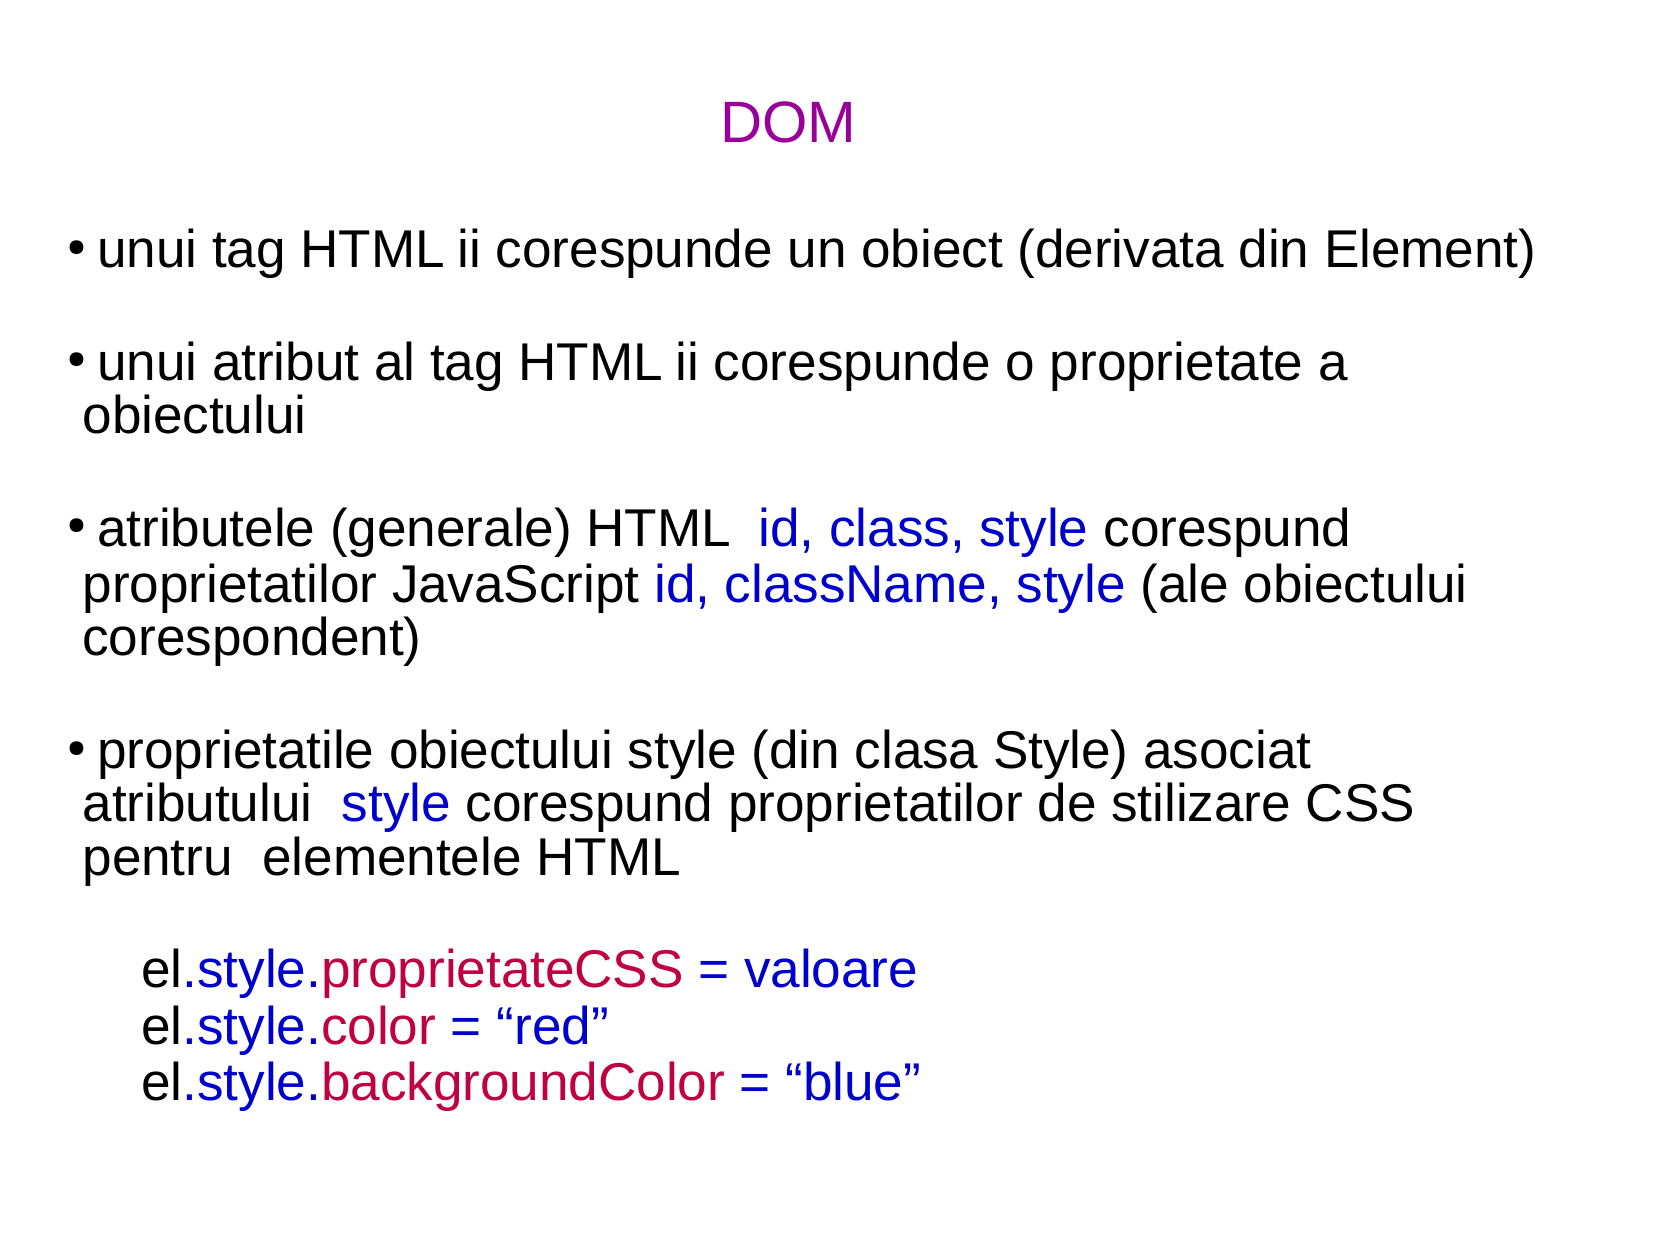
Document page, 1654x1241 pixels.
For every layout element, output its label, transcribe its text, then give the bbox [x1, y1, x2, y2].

text_box unui tag HTML ii corespunde un obiect (derivata din Element) unui atribut al tag HTML ii corespunde o proprietate a obiectului atributele (generale) HTML id, class, style corespund proprietatilor JavaScript id, className, style (ale obiectului corespondent) proprietatile obiectului style (din clasa Style) asociat atributului style corespund proprietatilor de stilizare CSS pentru elementele HTML el.style.proprietateCSS = valoare el.style.color = “red” el.style.backgroundColor = “blue” [47, 154, 1597, 1177]
text_box DOM [706, 82, 872, 163]
